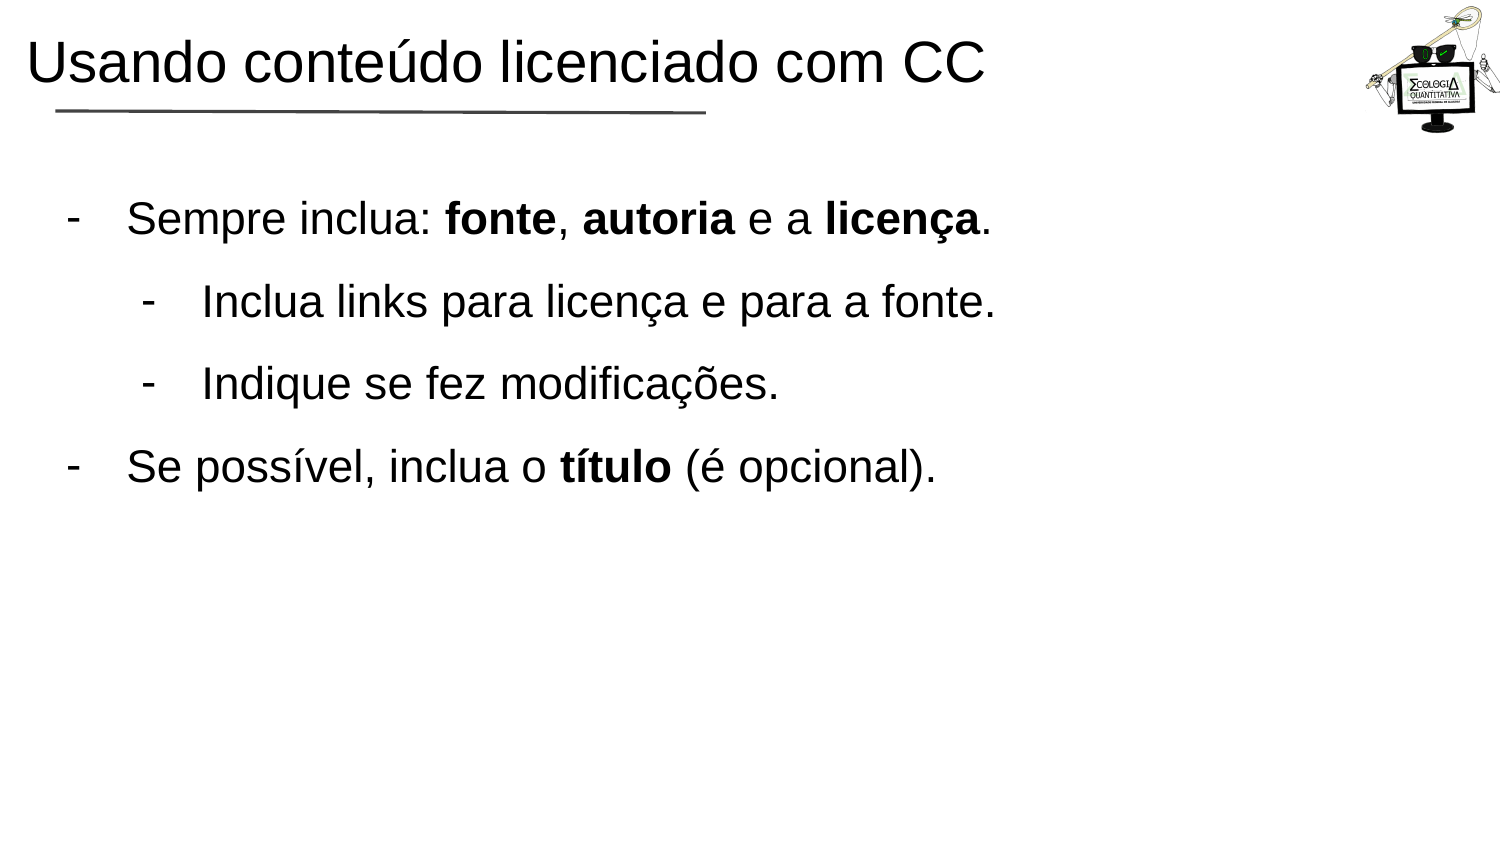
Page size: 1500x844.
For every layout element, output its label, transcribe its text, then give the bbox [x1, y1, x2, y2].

text_box Usando conteúdo licenciado com CC [11, 9, 1210, 117]
picture [1365, 3, 1500, 135]
text_box Sempre inclua: fonte, autoria e a licença. Inclua links para licença e para a fonte. Indique se fez modificações. Se possível, inclua o título (é opcional). [36, 146, 1412, 801]
